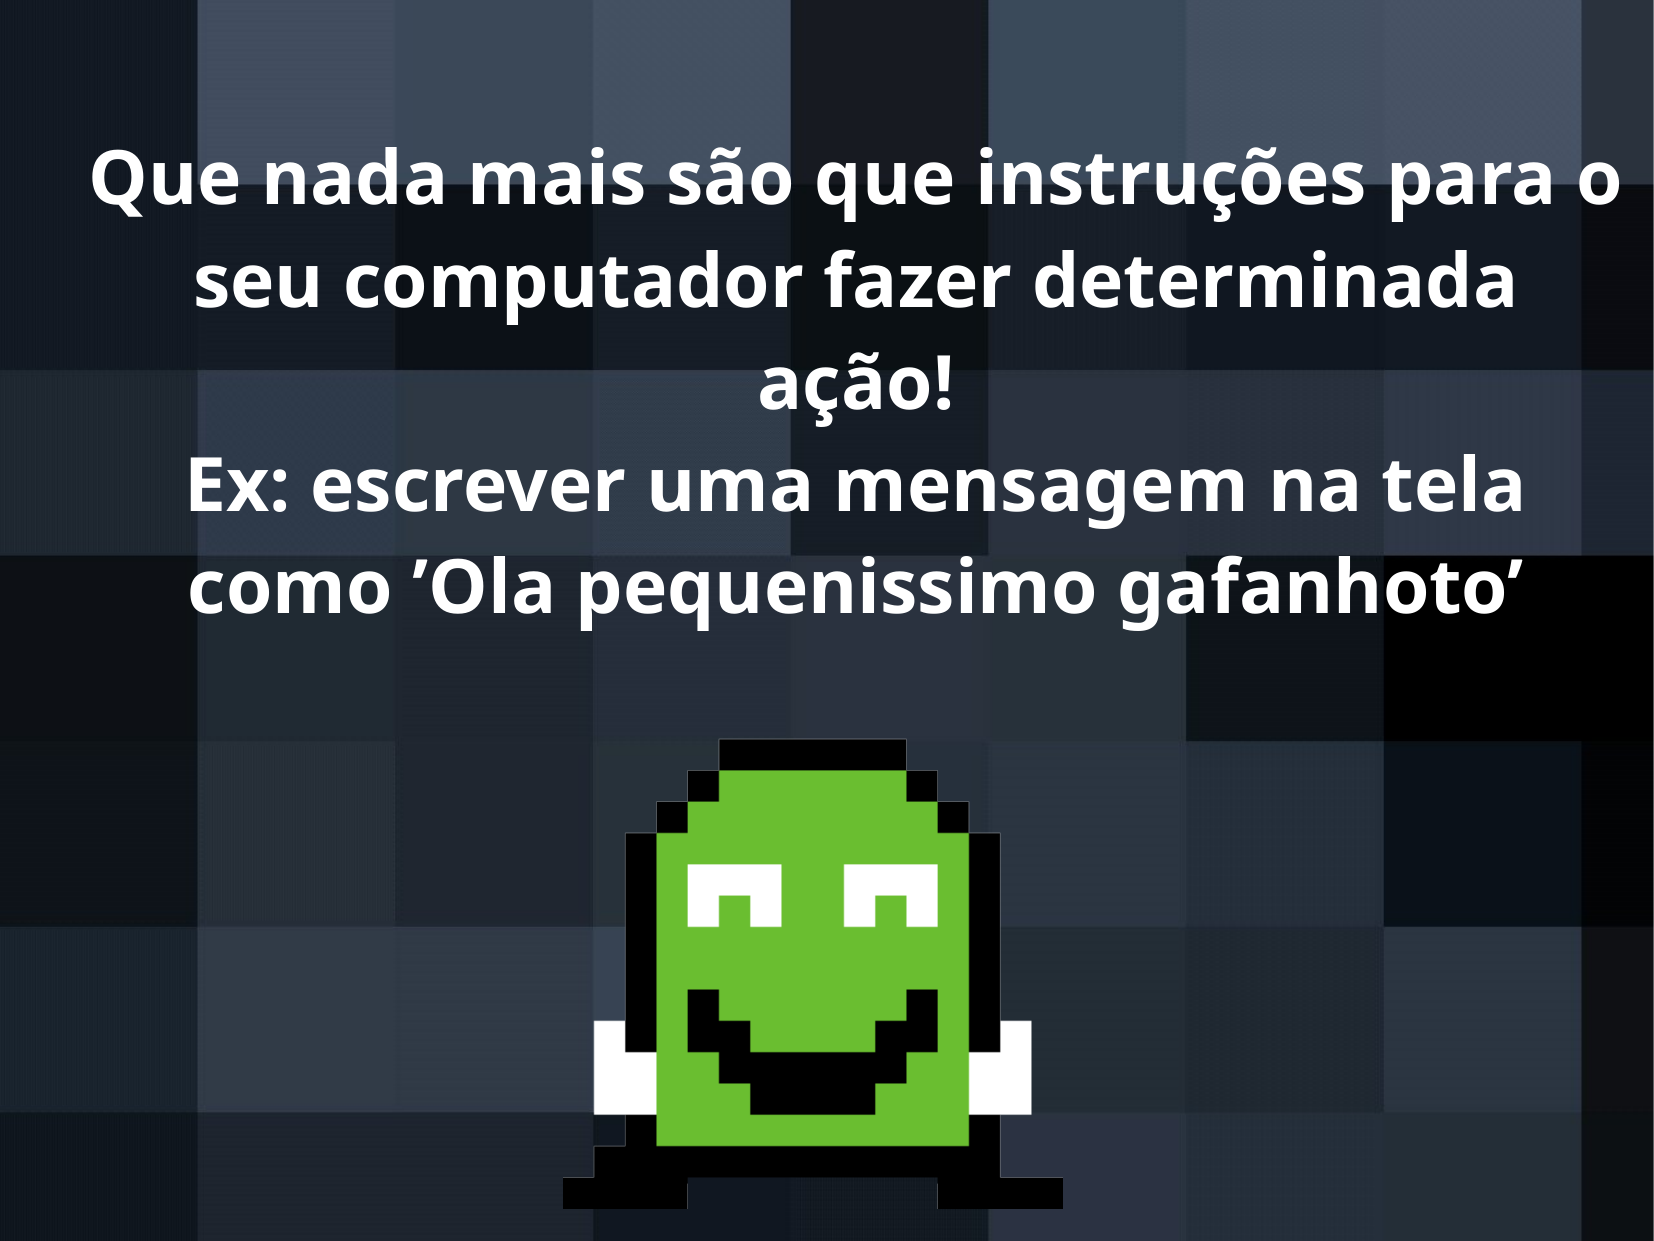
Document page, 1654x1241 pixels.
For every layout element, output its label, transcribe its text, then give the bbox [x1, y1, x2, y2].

picture [0, 0, 1654, 1241]
title Que nada mais são que instruções para o seu computador fazer determinada ação! Ex: escrever uma mensagem na tela como ’Ola pequenissimo gafanhoto’ [88, 88, 1625, 672]
